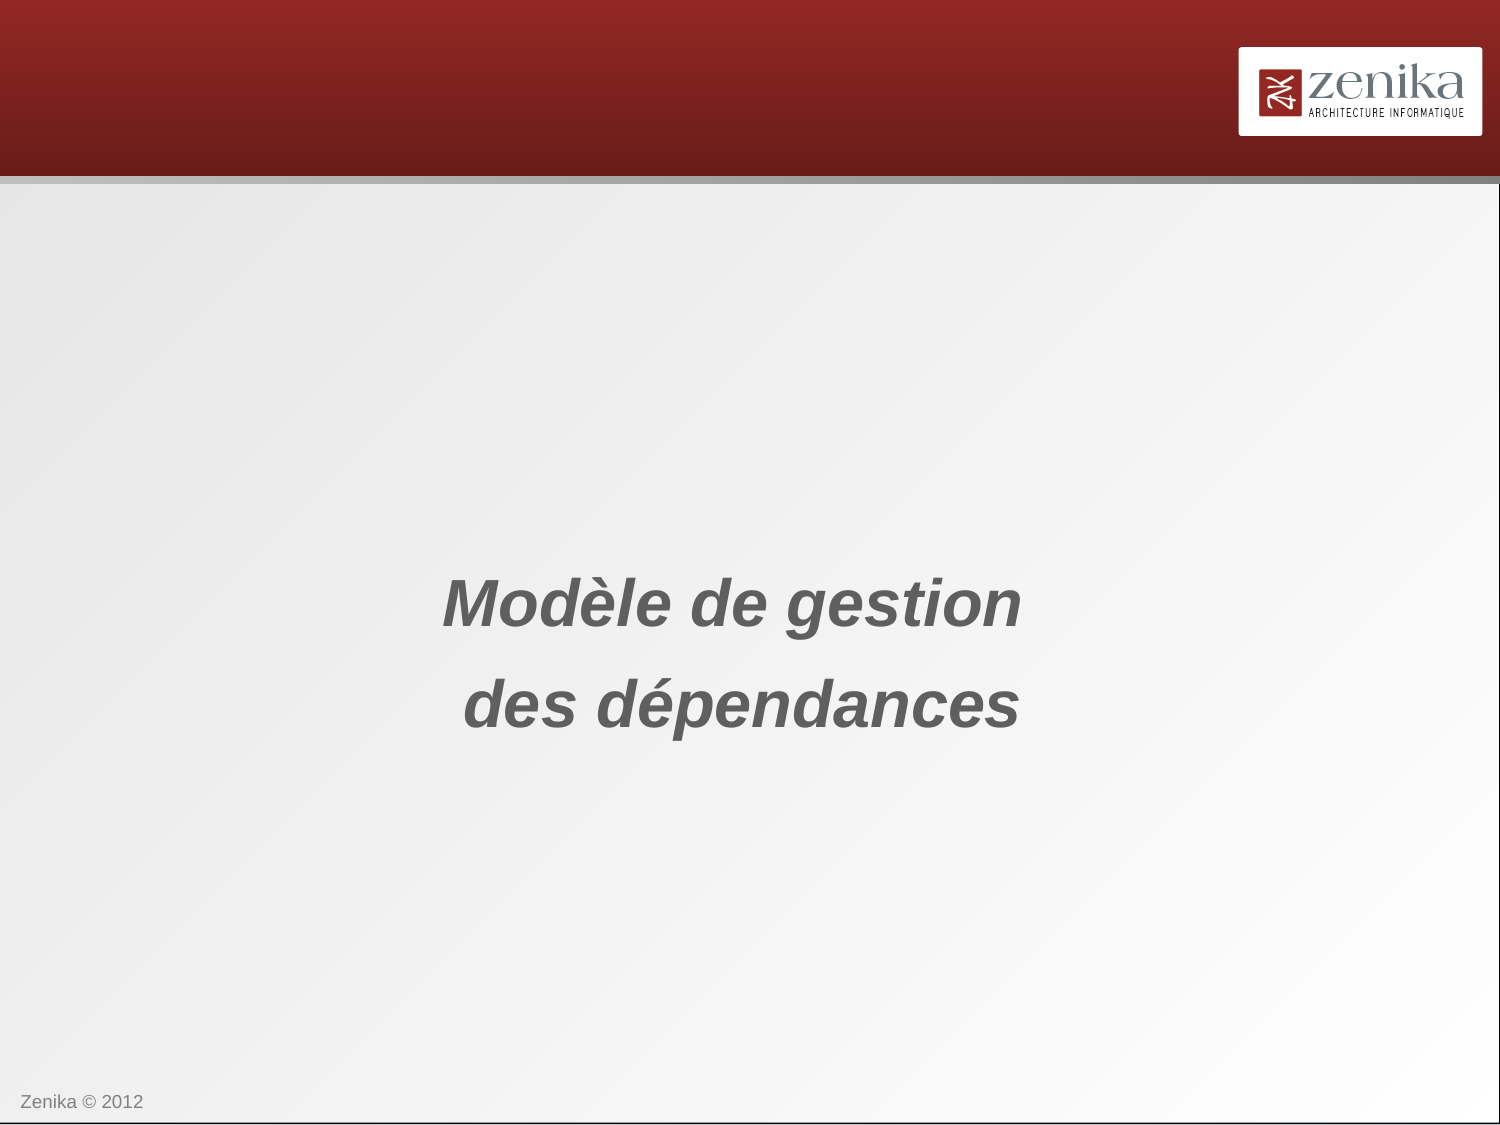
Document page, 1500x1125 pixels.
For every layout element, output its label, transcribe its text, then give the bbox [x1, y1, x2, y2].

picture [1257, 58, 1464, 125]
text_box Modèle de gestion des dépendances [50, 249, 1435, 1079]
